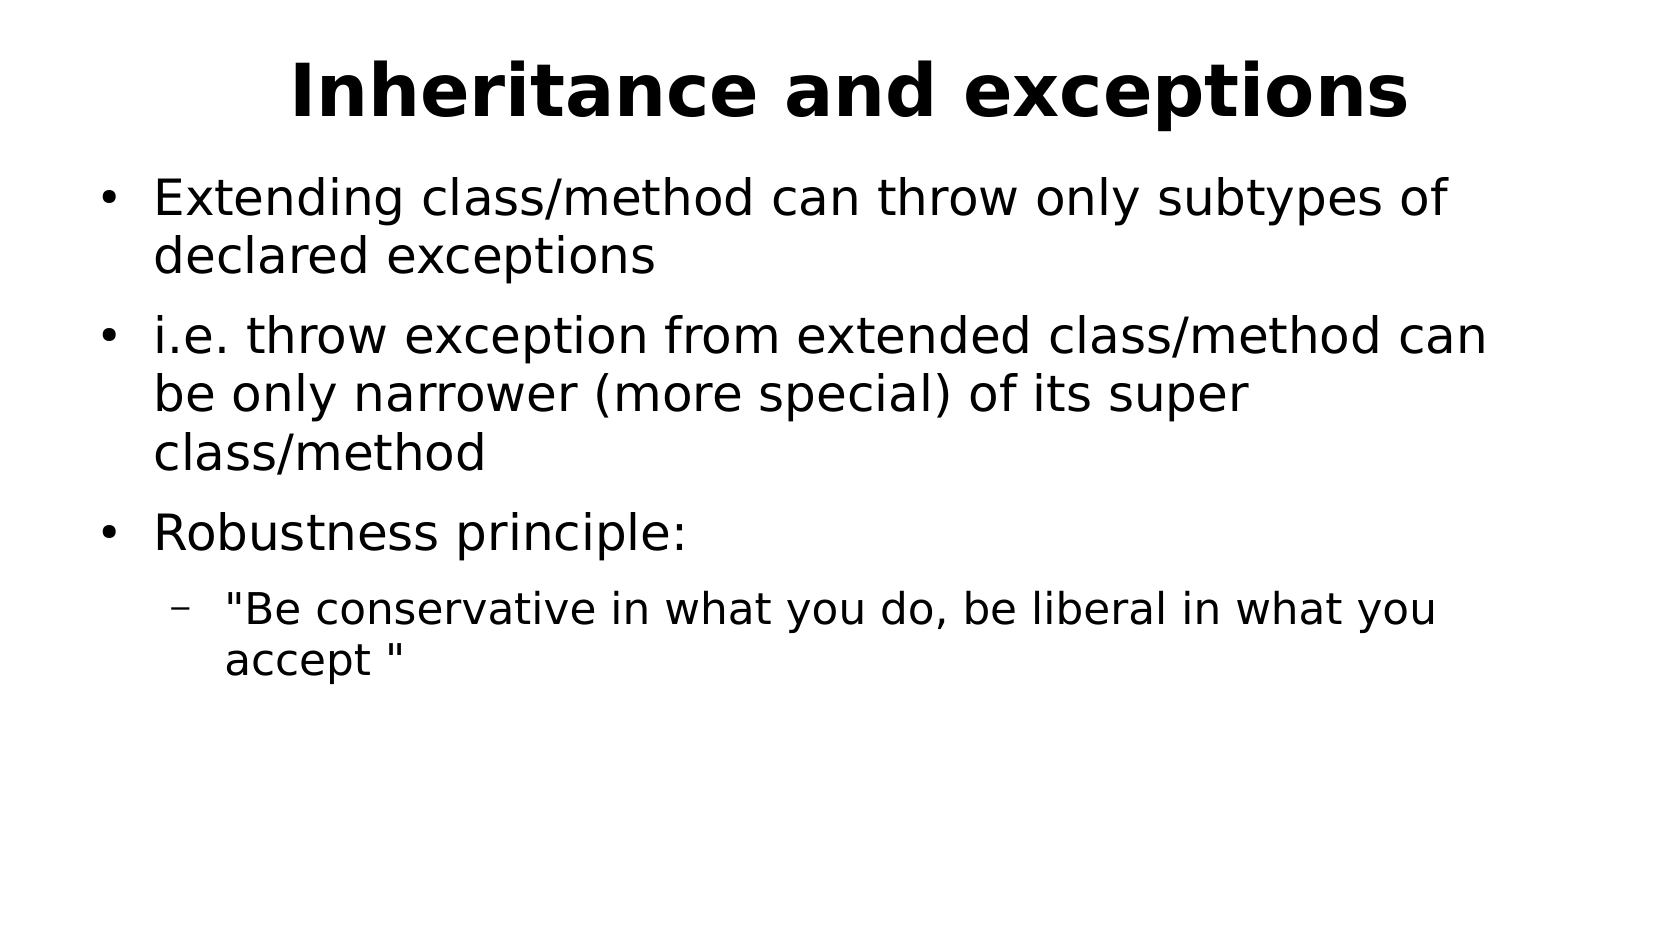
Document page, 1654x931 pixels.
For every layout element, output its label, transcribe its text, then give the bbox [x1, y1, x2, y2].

title Inheritance and exceptions [82, 6, 1619, 177]
list Extending class/method can throw only subtypes of declared exceptions i.e. throw exception from extended class/method can be only narrower (more special) of its super class/method Robustness principle: "Be conservative in what you do, be liberal in what you accept " [82, 168, 1538, 889]
